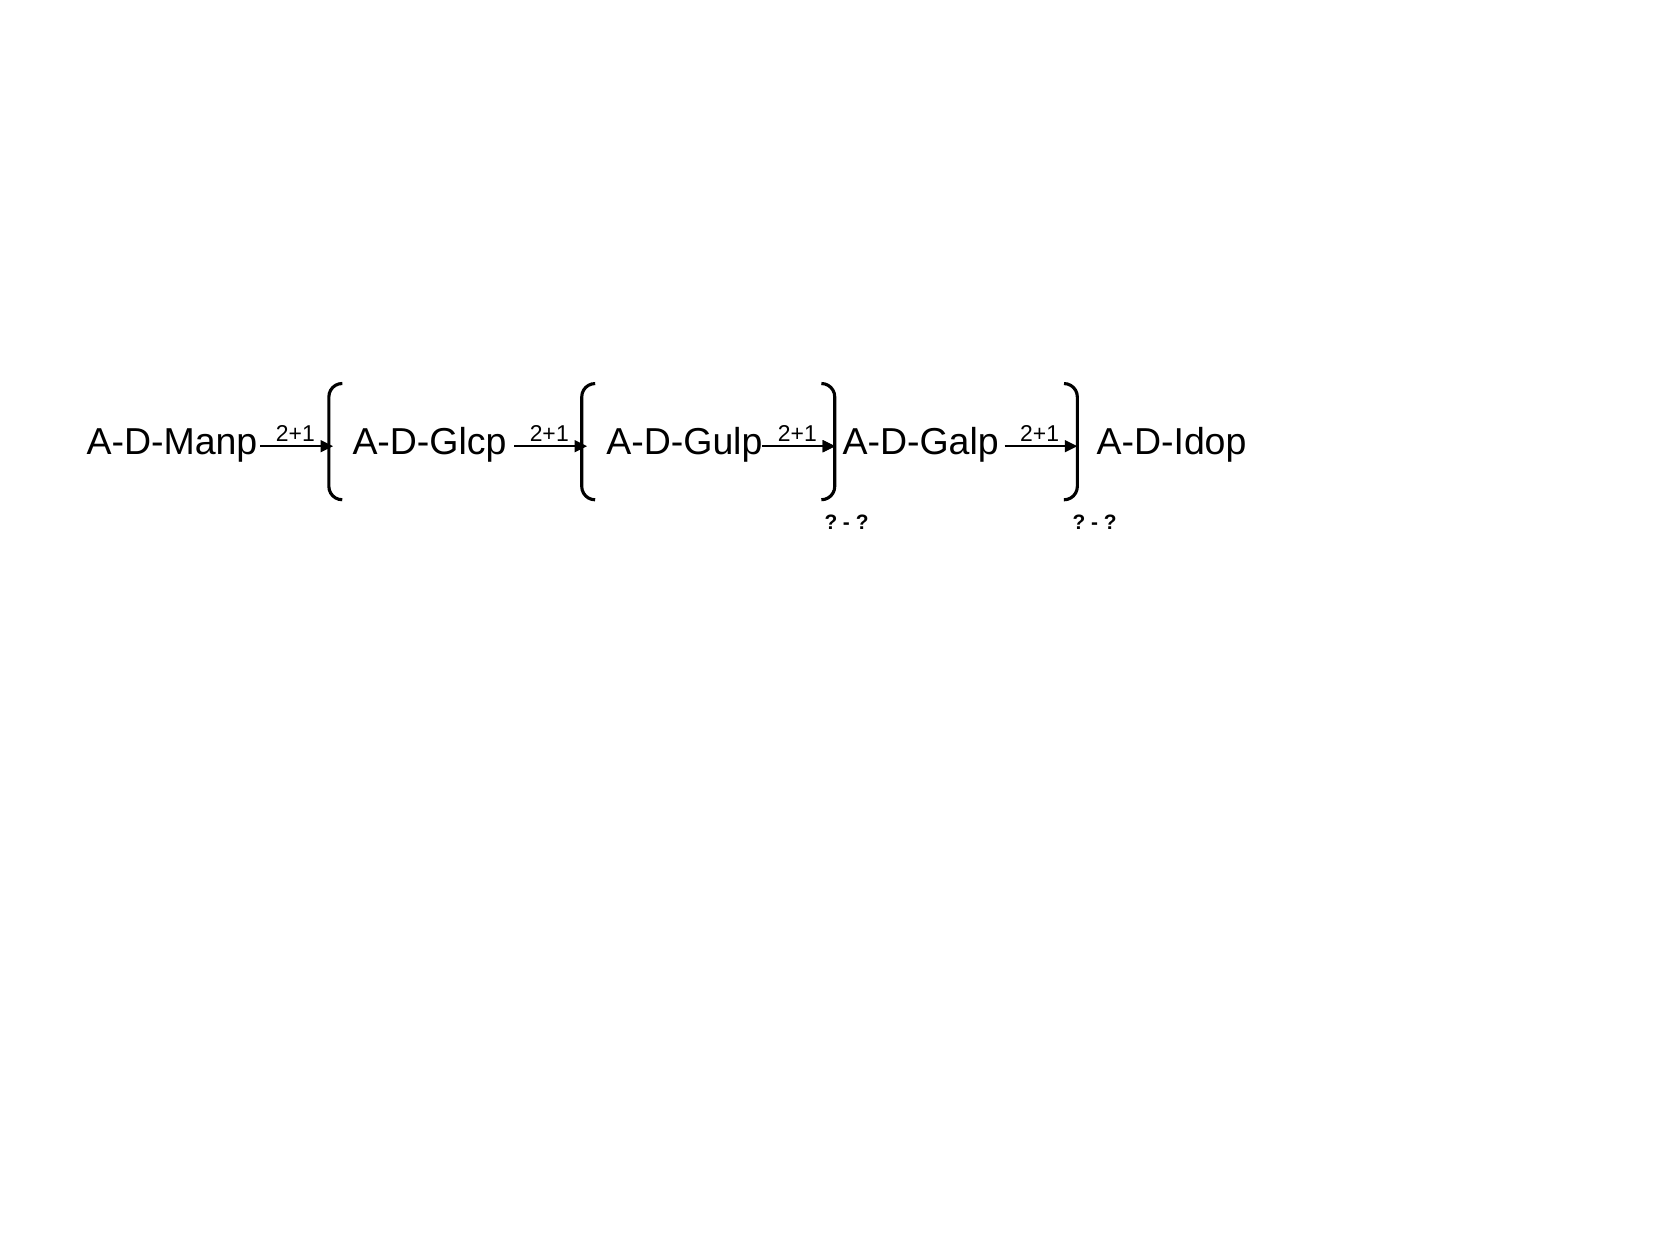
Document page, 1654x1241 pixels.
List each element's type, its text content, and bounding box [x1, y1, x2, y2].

text_box A-D-Glcp [337, 413, 522, 471]
text_box 2+1 [515, 413, 584, 454]
text_box ? - ? [809, 503, 908, 542]
text_box 2+1 [1014, 447, 1075, 454]
text_box 2+1 [763, 413, 827, 445]
text_box ? - ? [1057, 503, 1156, 542]
text_box A-D-Gulp [591, 413, 778, 471]
text_box 2+1 [763, 447, 827, 454]
text_box A-D-Manp [71, 413, 272, 471]
text_box A-D-Idop [1081, 413, 1262, 471]
text_box A-D-Galp [827, 413, 1014, 471]
text_box 2+1 [1014, 413, 1075, 445]
text_box 2+1 [261, 413, 330, 454]
